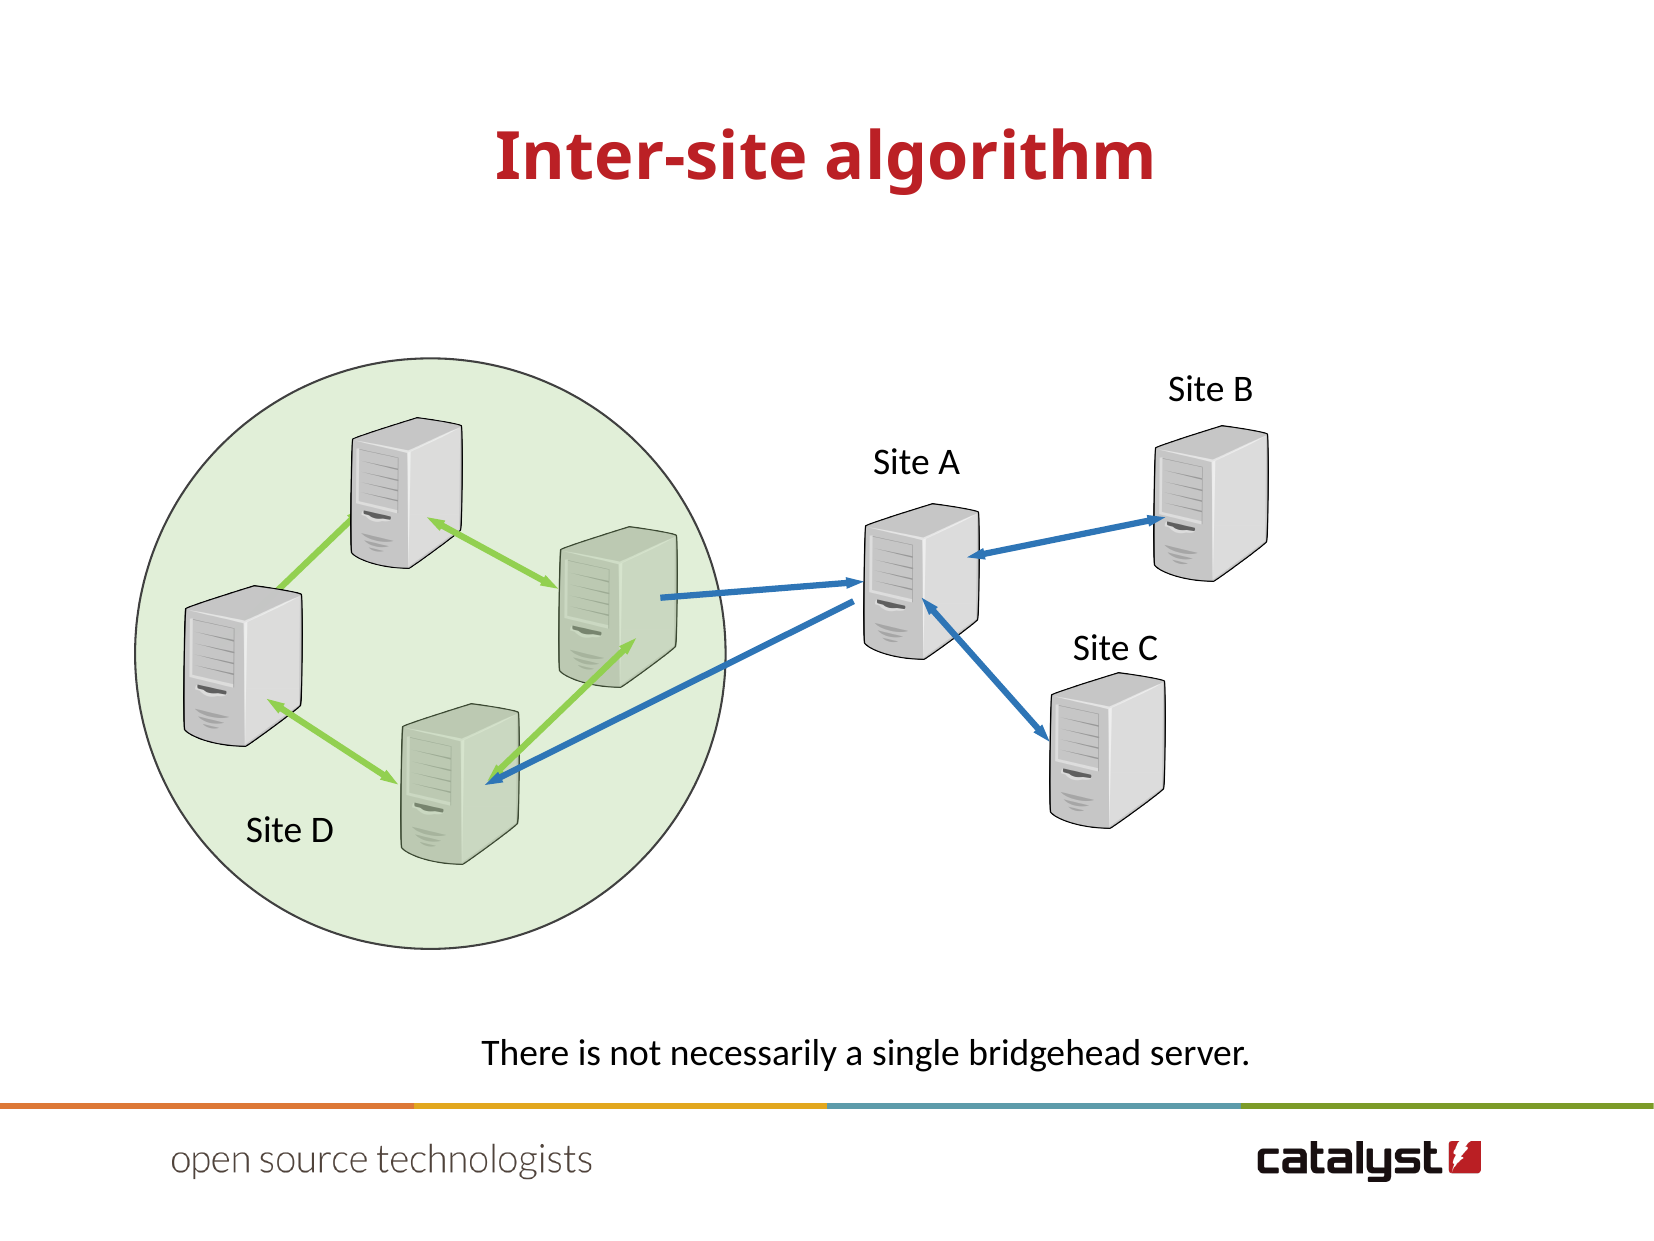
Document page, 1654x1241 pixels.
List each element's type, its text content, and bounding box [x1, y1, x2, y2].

picture [863, 503, 980, 660]
text_box There is not necessarily a single bridgehead server. [466, 1020, 1270, 1082]
picture [1153, 425, 1269, 582]
text_box Site A [858, 429, 977, 490]
picture [350, 417, 463, 569]
text_box Site D [230, 797, 351, 859]
title Inter-site algorithm [82, 49, 1571, 257]
text_box Site C [1057, 615, 1175, 676]
text_box [135, 358, 726, 949]
text_box Site B [1153, 356, 1270, 418]
picture [183, 585, 303, 747]
picture [1049, 672, 1166, 829]
